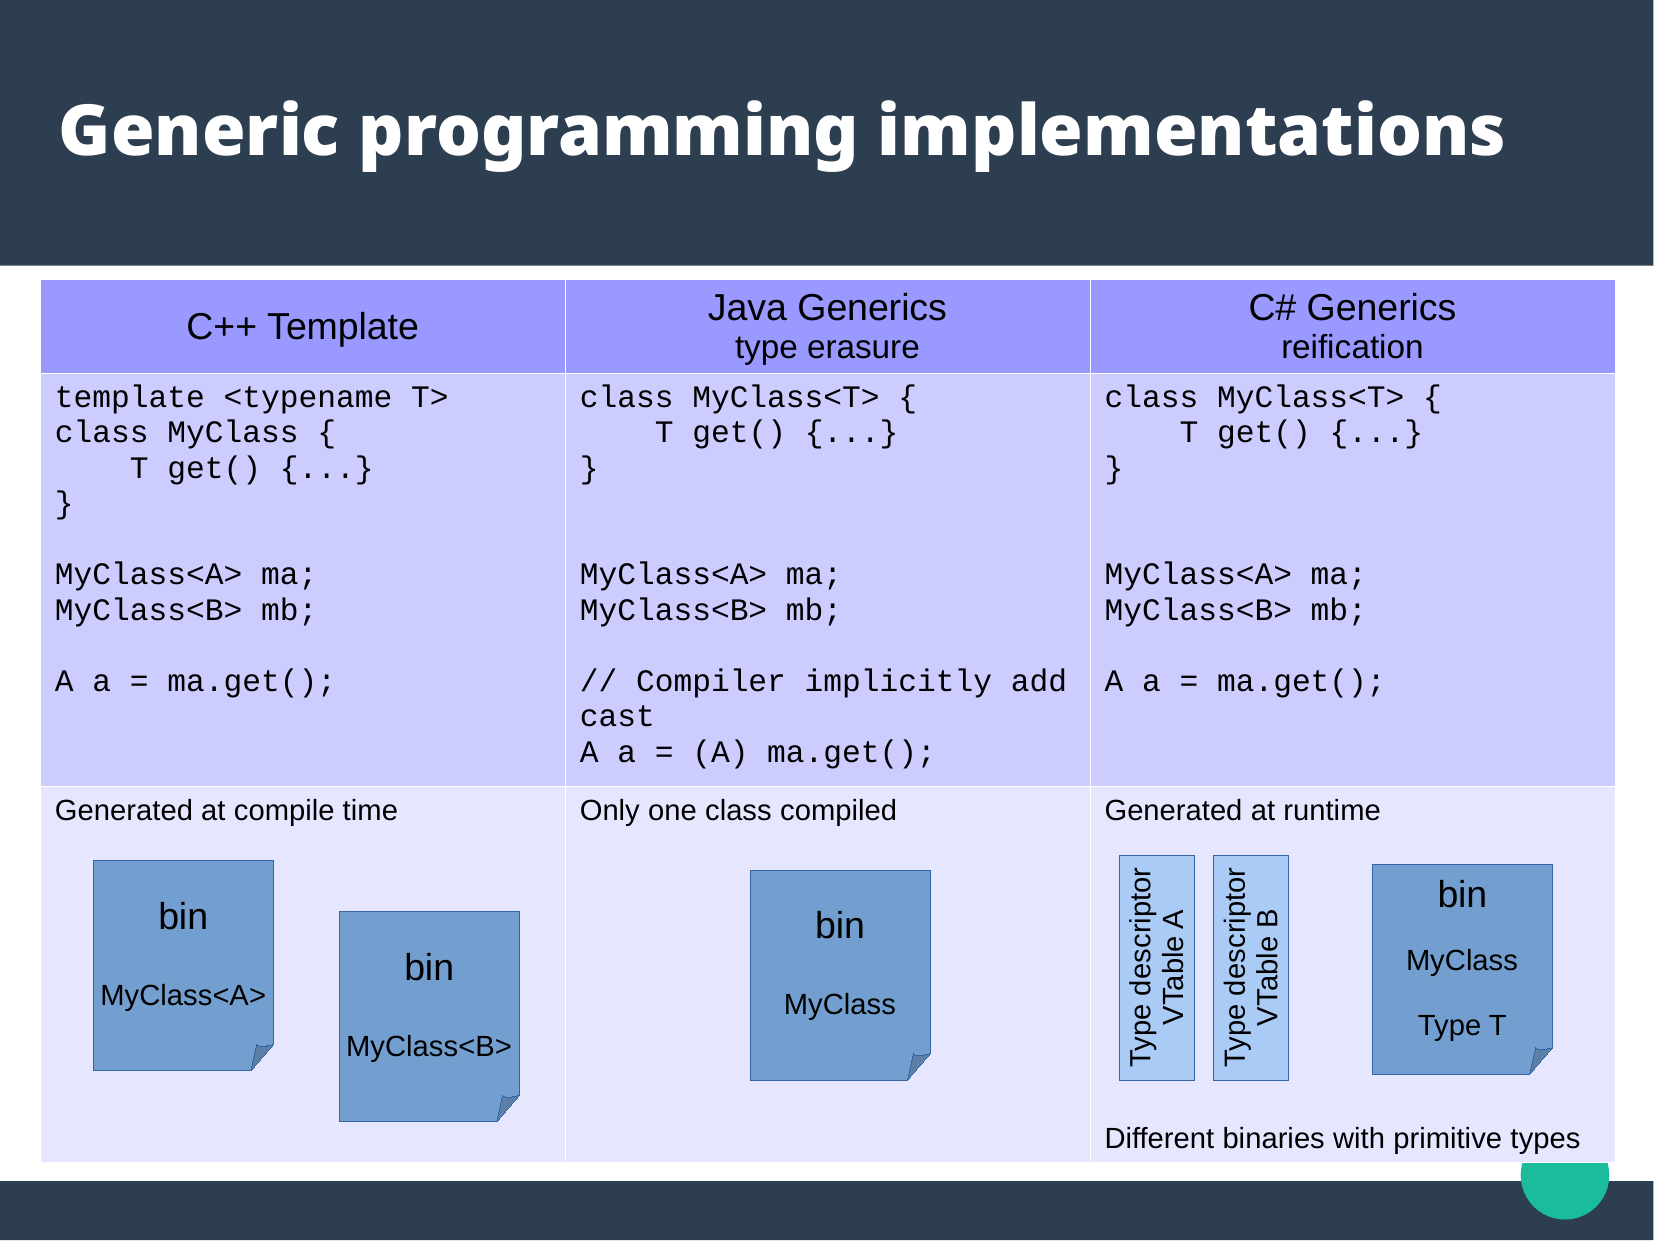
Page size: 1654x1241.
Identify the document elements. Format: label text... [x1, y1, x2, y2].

title Generic programming implementations [59, 49, 1595, 207]
text_box Type descriptor VTable B [1213, 855, 1289, 1081]
table_header C# Generics reification [1091, 280, 1615, 373]
text_box bin MyClass<A> [93, 860, 274, 1071]
table_cell Generated at runtime Different binaries with primitive types [1091, 787, 1615, 1162]
table_header C++ Template [41, 280, 565, 373]
table_cell template <typename T> class MyClass { T get() {...} } MyClass<A> ma; MyClass<B> mb; A a = ma.get(); [41, 374, 565, 786]
table_cell Only one class compiled [566, 787, 1090, 1162]
text_box bin MyClass Type T [1372, 864, 1553, 1075]
table_cell class MyClass<T> { T get() {...} } MyClass<A> ma; MyClass<B> mb; // Compiler implicitly add cast A a = (A) ma.get(); [566, 374, 1090, 786]
text_box bin MyClass [750, 870, 931, 1081]
text_box Type descriptor VTable A [1119, 855, 1195, 1081]
table_header Java Generics type erasure [566, 280, 1090, 373]
text_box bin MyClass<B> [339, 911, 520, 1122]
table_cell Generated at compile time [41, 787, 565, 1162]
table_cell class MyClass<T> { T get() {...} } MyClass<A> ma; MyClass<B> mb; A a = ma.get(); [1091, 374, 1615, 786]
